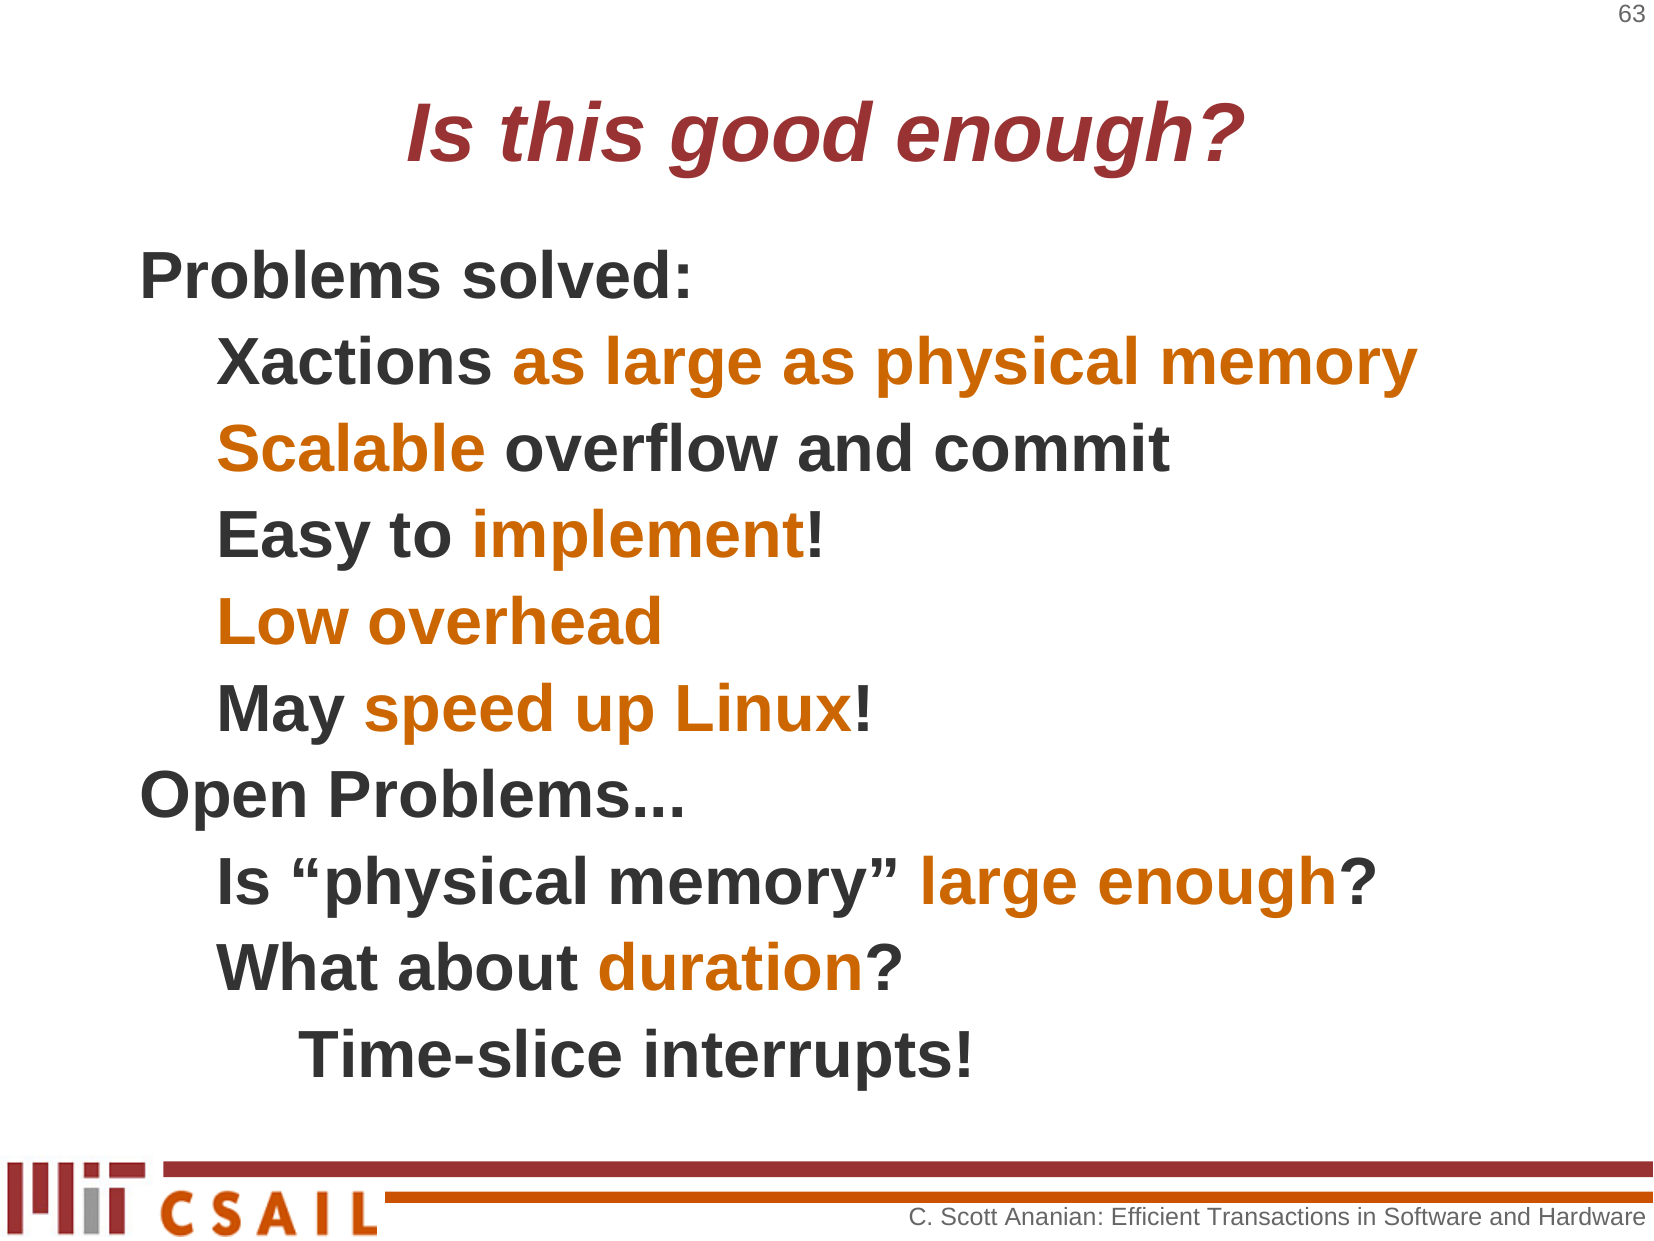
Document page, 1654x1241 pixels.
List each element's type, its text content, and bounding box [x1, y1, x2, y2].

picture [0, 1155, 377, 1237]
title Is this good enough? [52, 28, 1601, 237]
list Problems solved: Xactions as large as physical memory Scalable overflow and commit Easy to implement! Low overhead May speed up Linux! Open Problems... Is “physical memory” large enough? What about duration? Time-slice interrupts! [121, 237, 1561, 1133]
